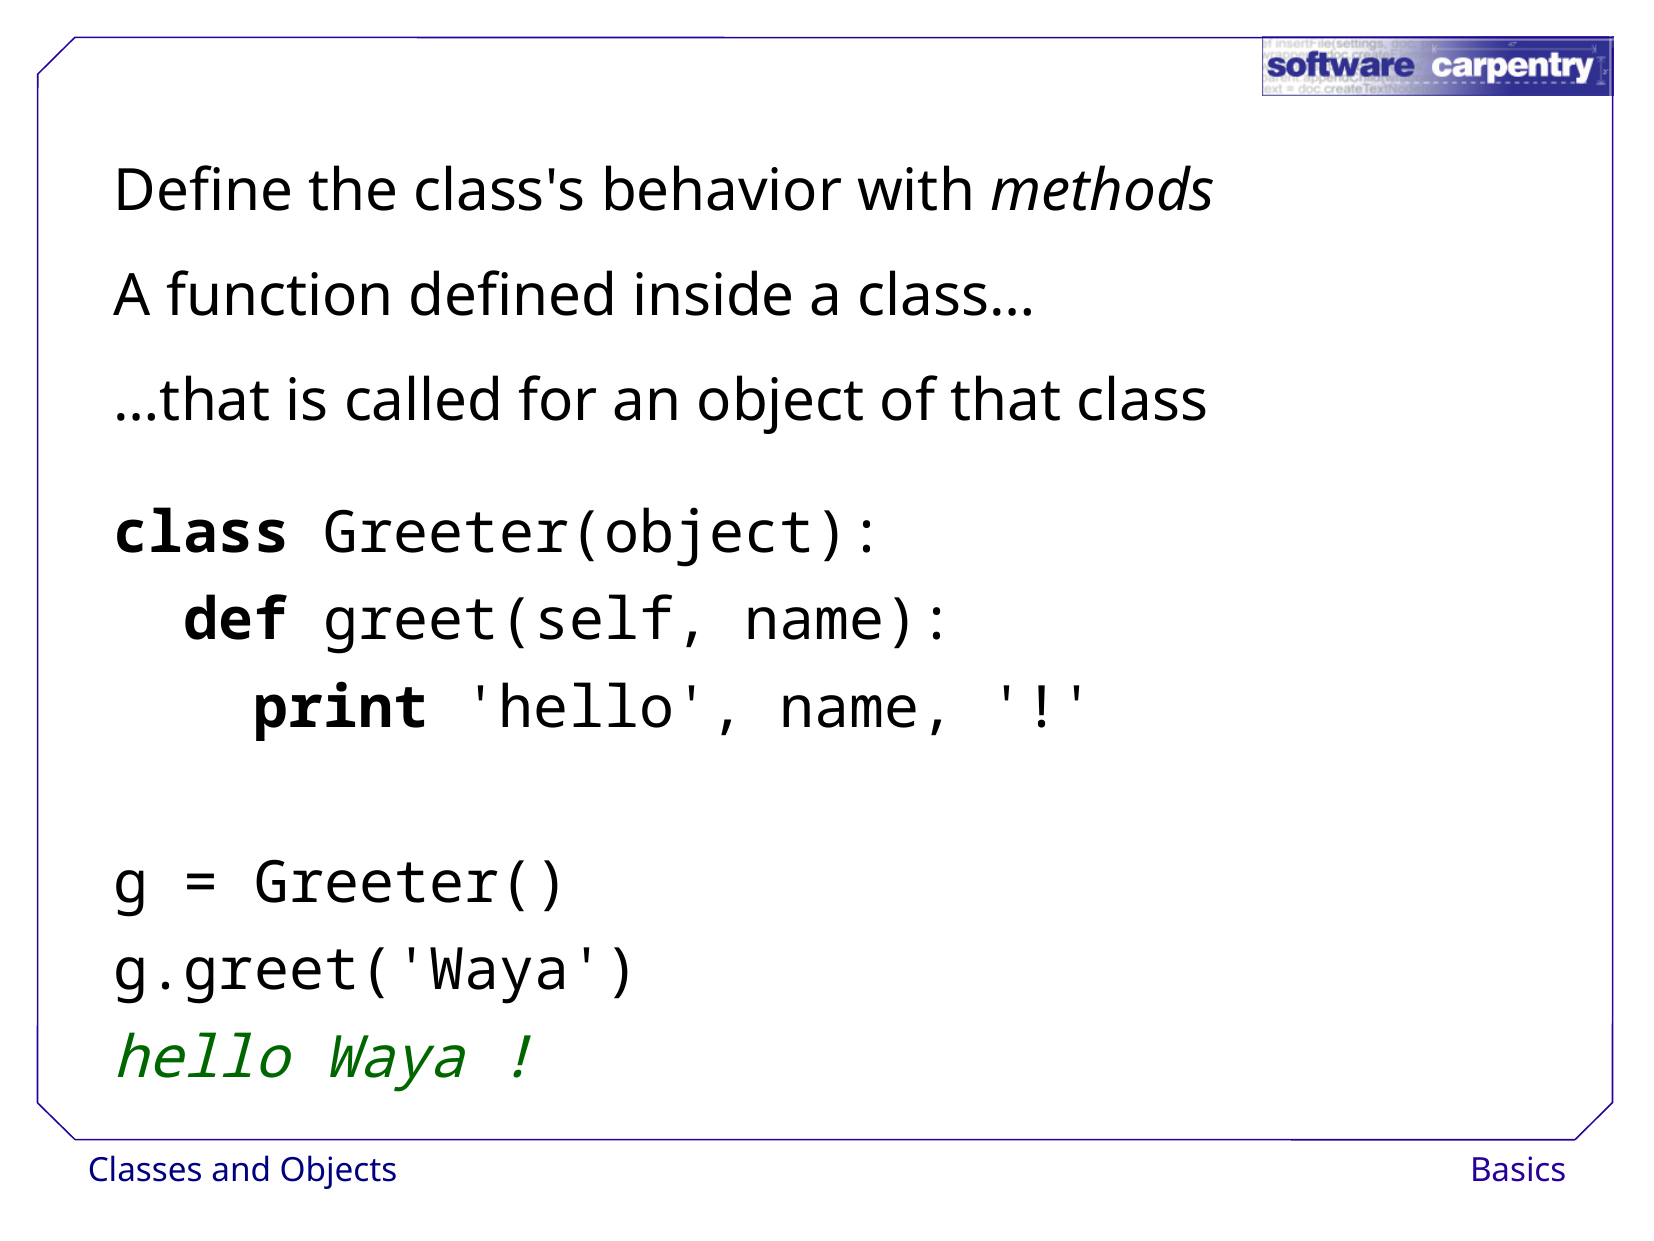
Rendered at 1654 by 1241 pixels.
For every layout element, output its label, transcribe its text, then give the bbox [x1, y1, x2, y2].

picture [1262, 36, 1614, 96]
text_box class Greeter(object): def greet(self, name): print 'hello', name, '!' g = Greeter() g.greet('Waya') hello Waya ! [99, 468, 1517, 1097]
text_box Define the class's behavior with methods A function defined inside a class… …that is called for an object of that class [99, 109, 1517, 440]
